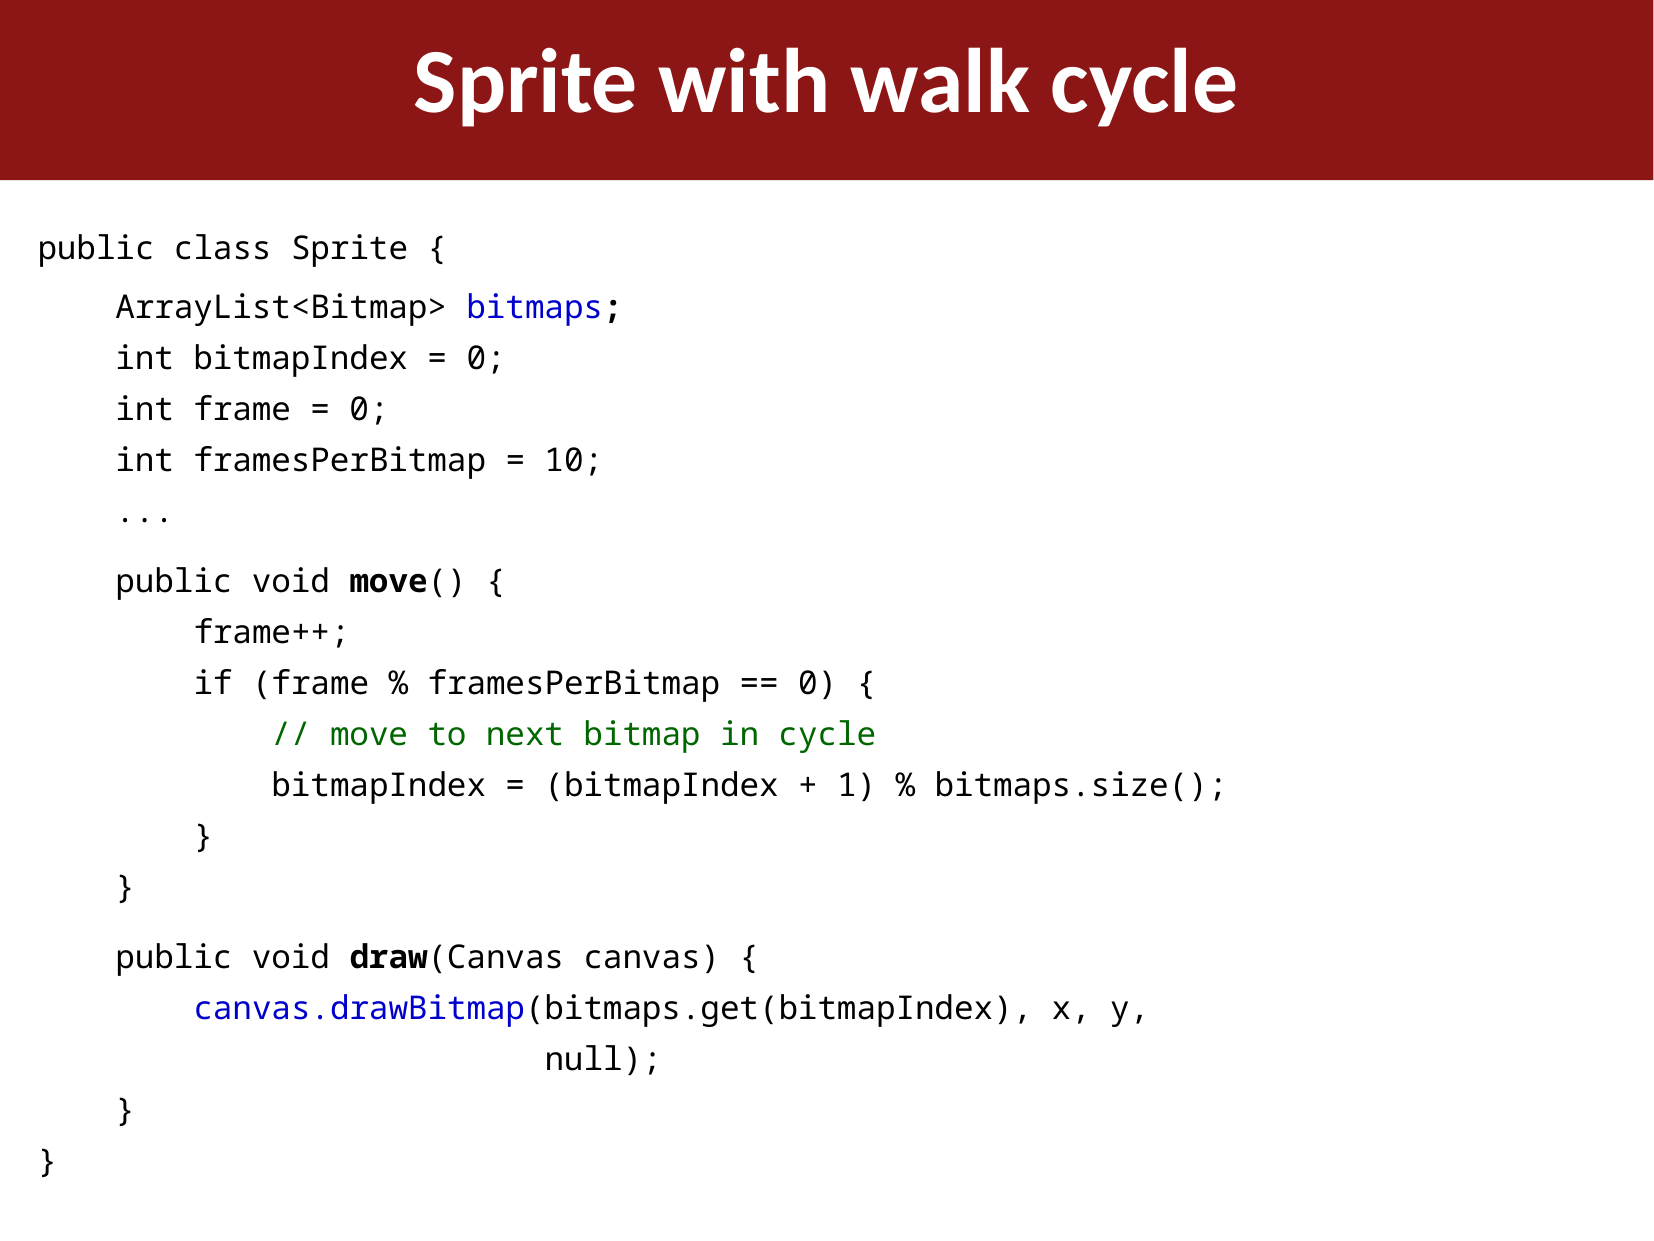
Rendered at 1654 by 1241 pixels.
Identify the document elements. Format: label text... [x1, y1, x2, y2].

title Sprite with walk cycle [0, 0, 1654, 181]
list public class Sprite { ArrayList<Bitmap> bitmaps; int bitmapIndex = 0; int frame = 0; int framesPerBitmap = 10; ... public void move() { frame++; if (frame % framesPerBitmap == 0) { // move to next bitmap in cycle bitmapIndex = (bitmapIndex + 1) % bitmaps.size(); } } public void draw(Canvas canvas) { canvas.drawBitmap(bitmaps.get(bitmapIndex), x, y, null); } } [37, 225, 1636, 1186]
